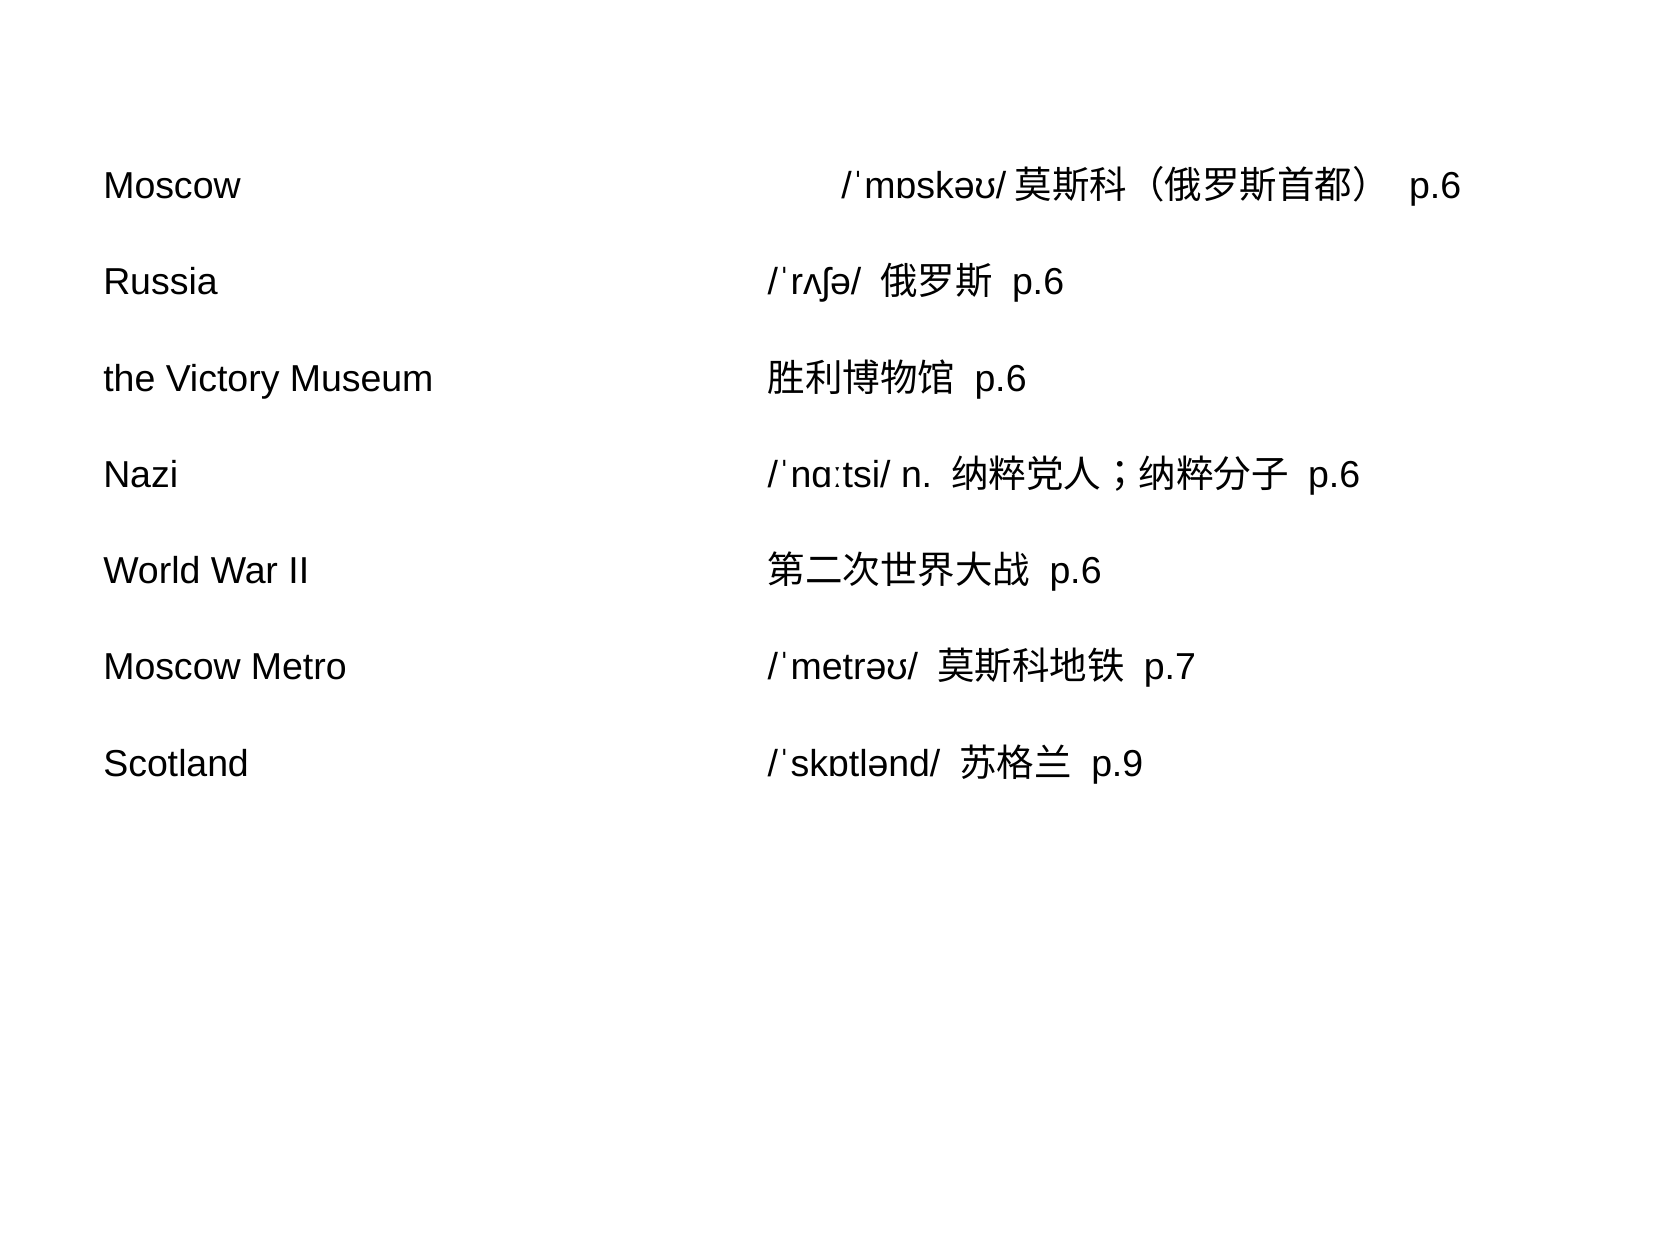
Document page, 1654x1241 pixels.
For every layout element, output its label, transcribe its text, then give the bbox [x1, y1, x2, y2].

text_box Moscow /ˈmɒskəʊ/莫斯科（俄罗斯首都） p.6 Russia /ˈrʌʃə/ 俄罗斯 p.6 the Victory Museum 胜利博物馆 p.6 Nazi /ˈnɑːtsi/ n. 纳粹党人；纳粹分子 p.6 World War II 第二次世界大战 p.6 Moscow Metro /ˈmetrəʊ/ 莫斯科地铁 p.7 Scotland /ˈskɒtlənd/ 苏格兰 p.9 [88, 147, 1506, 1063]
